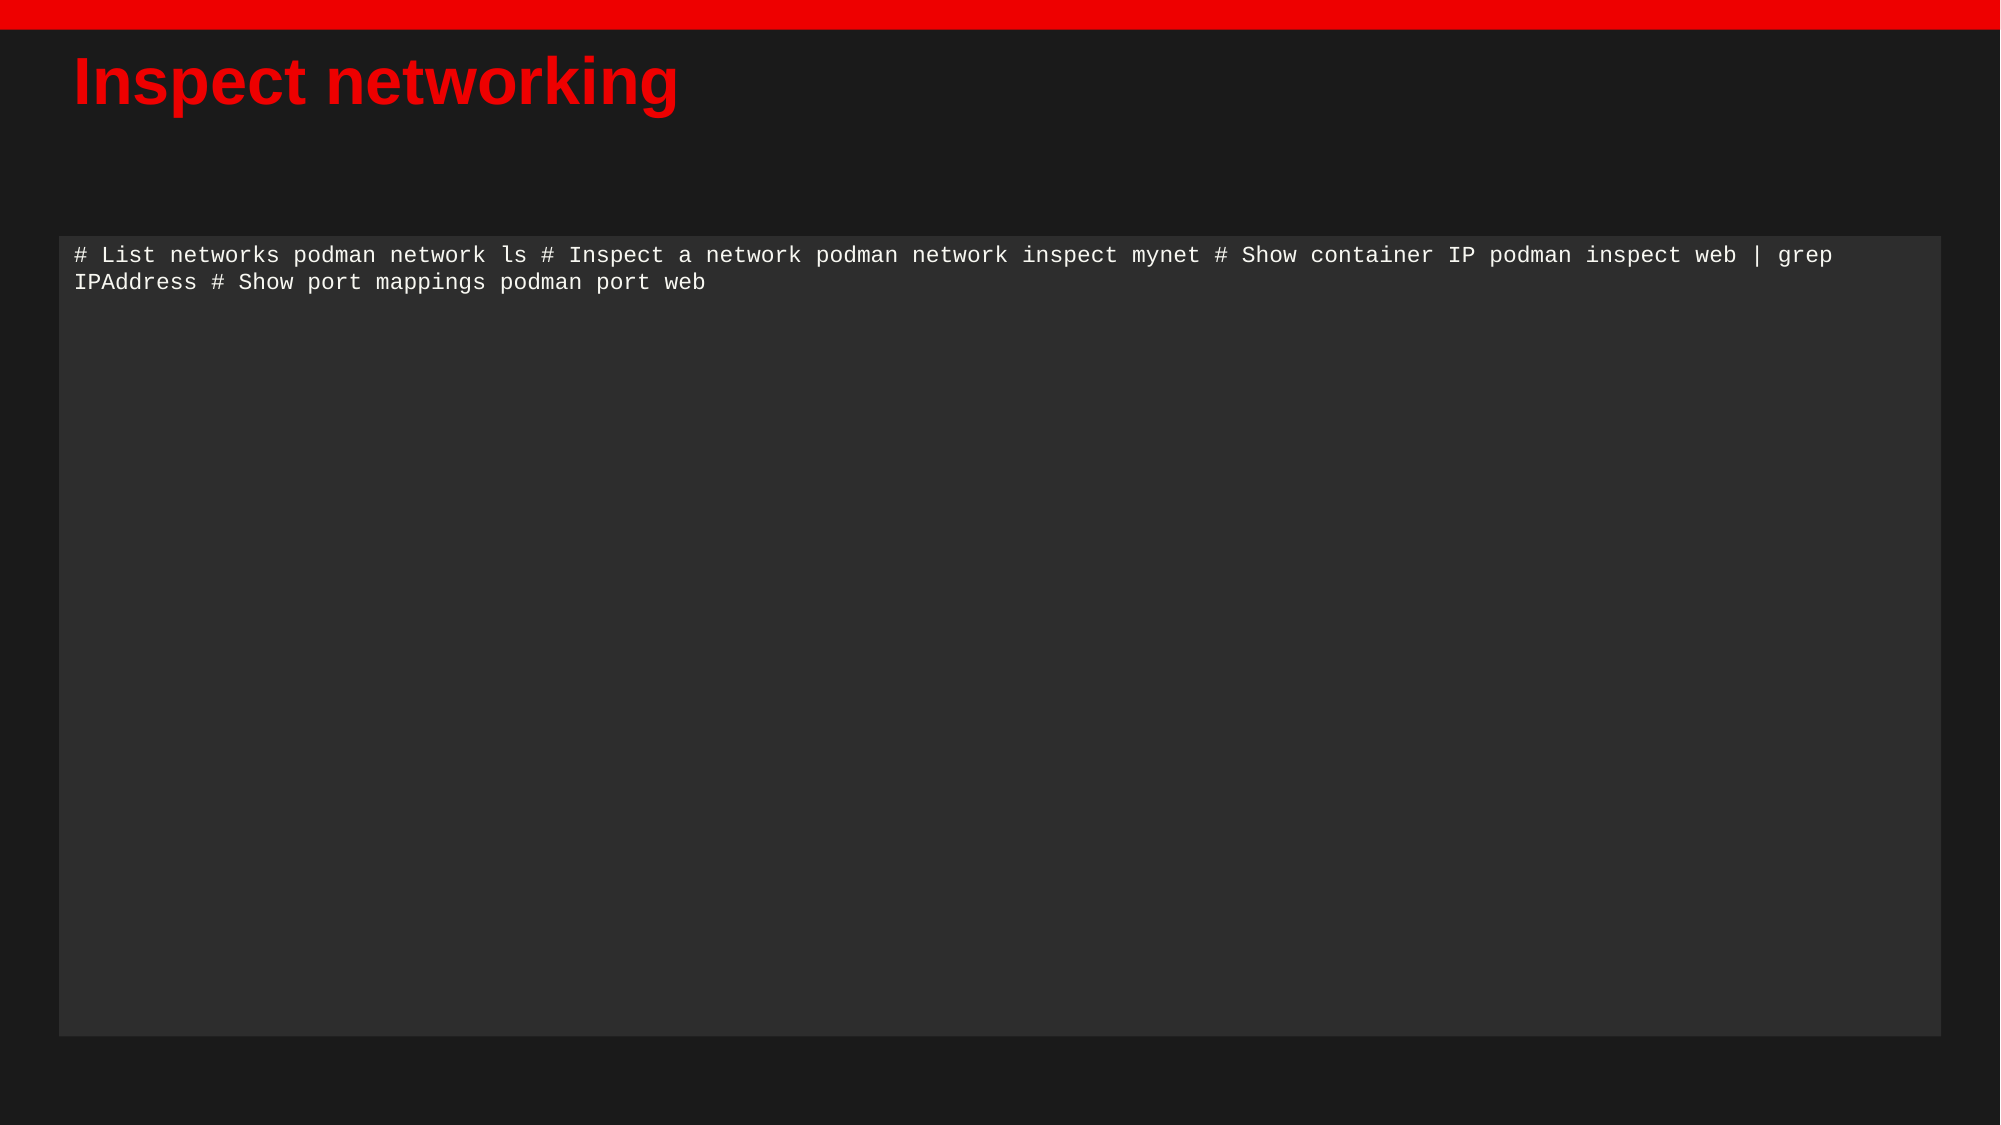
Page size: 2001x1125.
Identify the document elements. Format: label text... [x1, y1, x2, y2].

text_box Inspect networking [59, 36, 1942, 208]
text_box # List networks podman network ls # Inspect a network podman network inspect mynet # Show container IP podman inspect web | grep IPAddress # Show port mappings podman port web [59, 236, 1942, 1037]
text_box [0, 0, 2001, 30]
